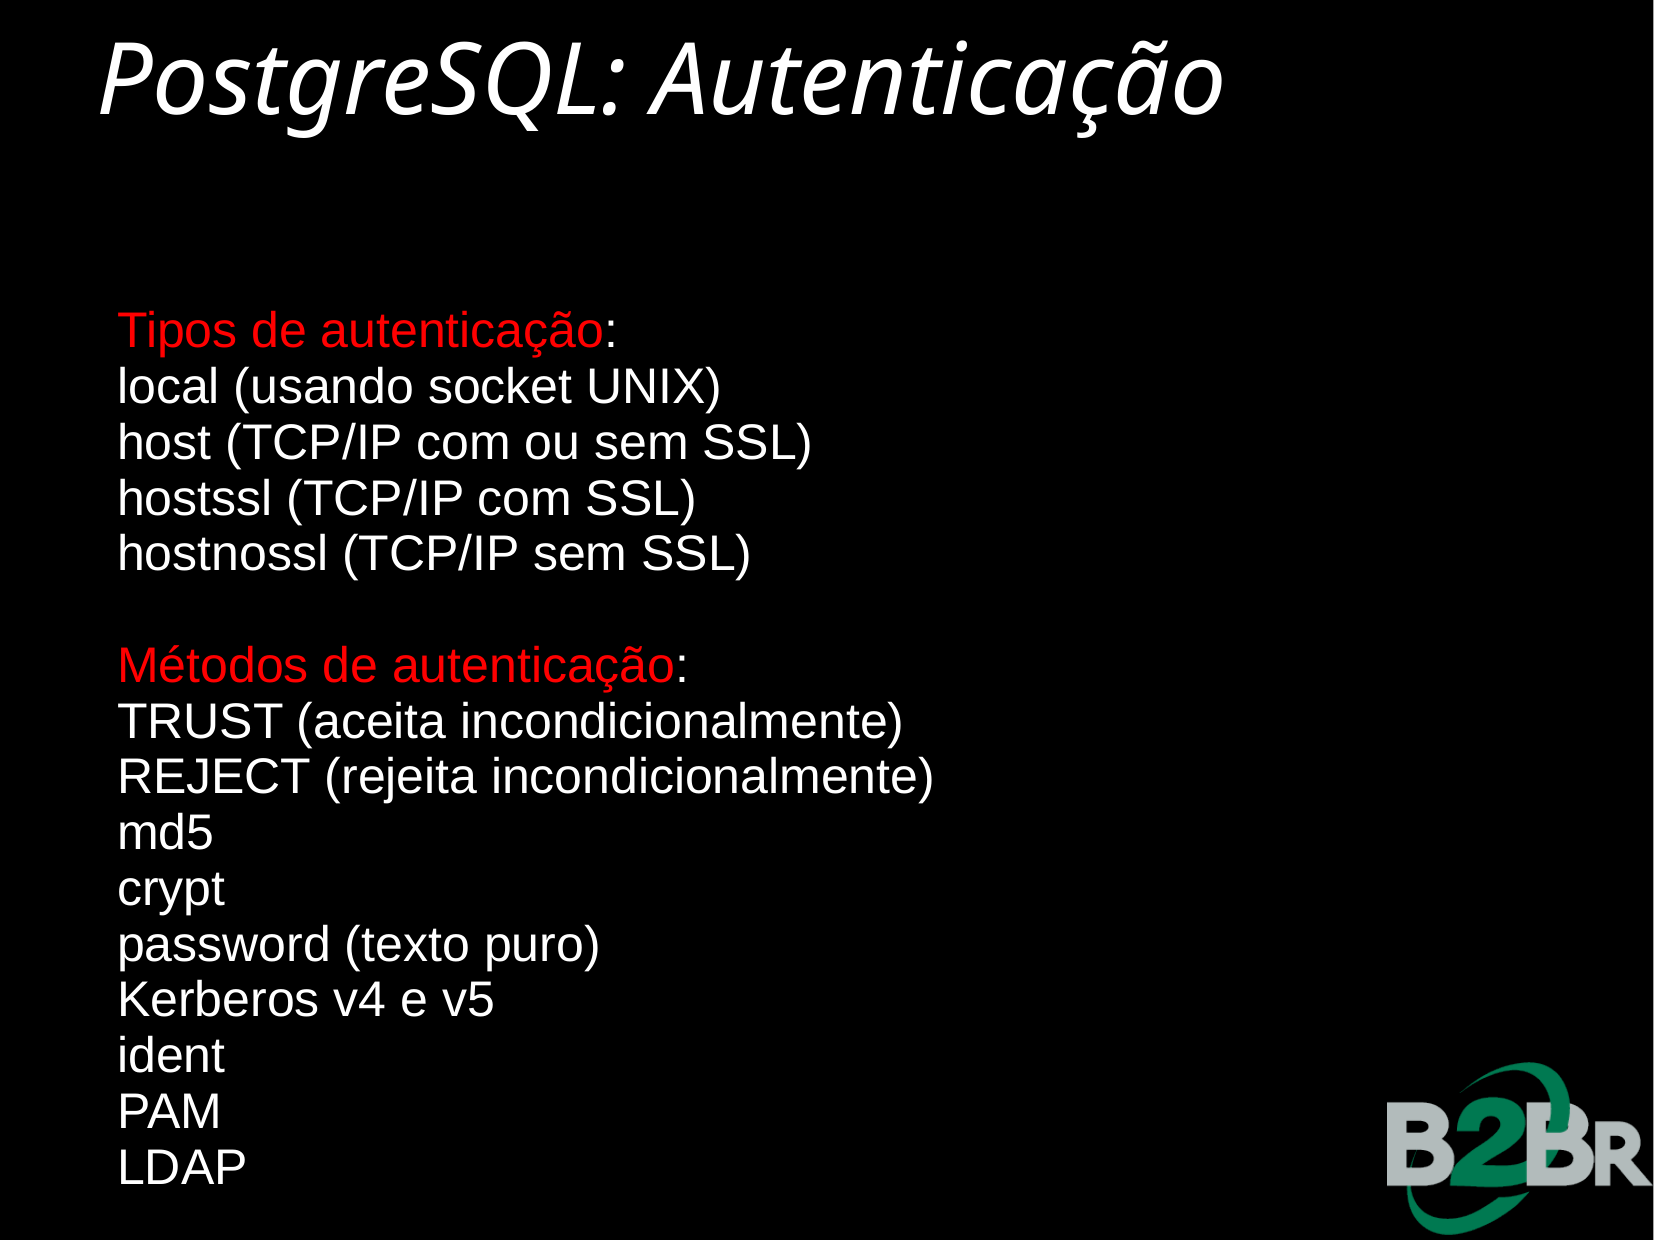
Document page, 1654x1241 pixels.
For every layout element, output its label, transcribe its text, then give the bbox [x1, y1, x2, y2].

text_box PostgreSQL: Autenticação [29, 0, 1654, 266]
text_box Tipos de autenticação: local (usando socket UNIX) host (TCP/IP com ou sem SSL) hostssl (TCP/IP com SSL) hostnossl (TCP/IP sem SSL) Métodos de autenticação: TRUST (aceita incondicionalmente) REJECT (rejeita incondicionalmente) md5 crypt password (texto puro) Kerberos v4 e v5 ident PAM LDAP [88, 295, 1536, 1203]
picture [1387, 1062, 1654, 1235]
